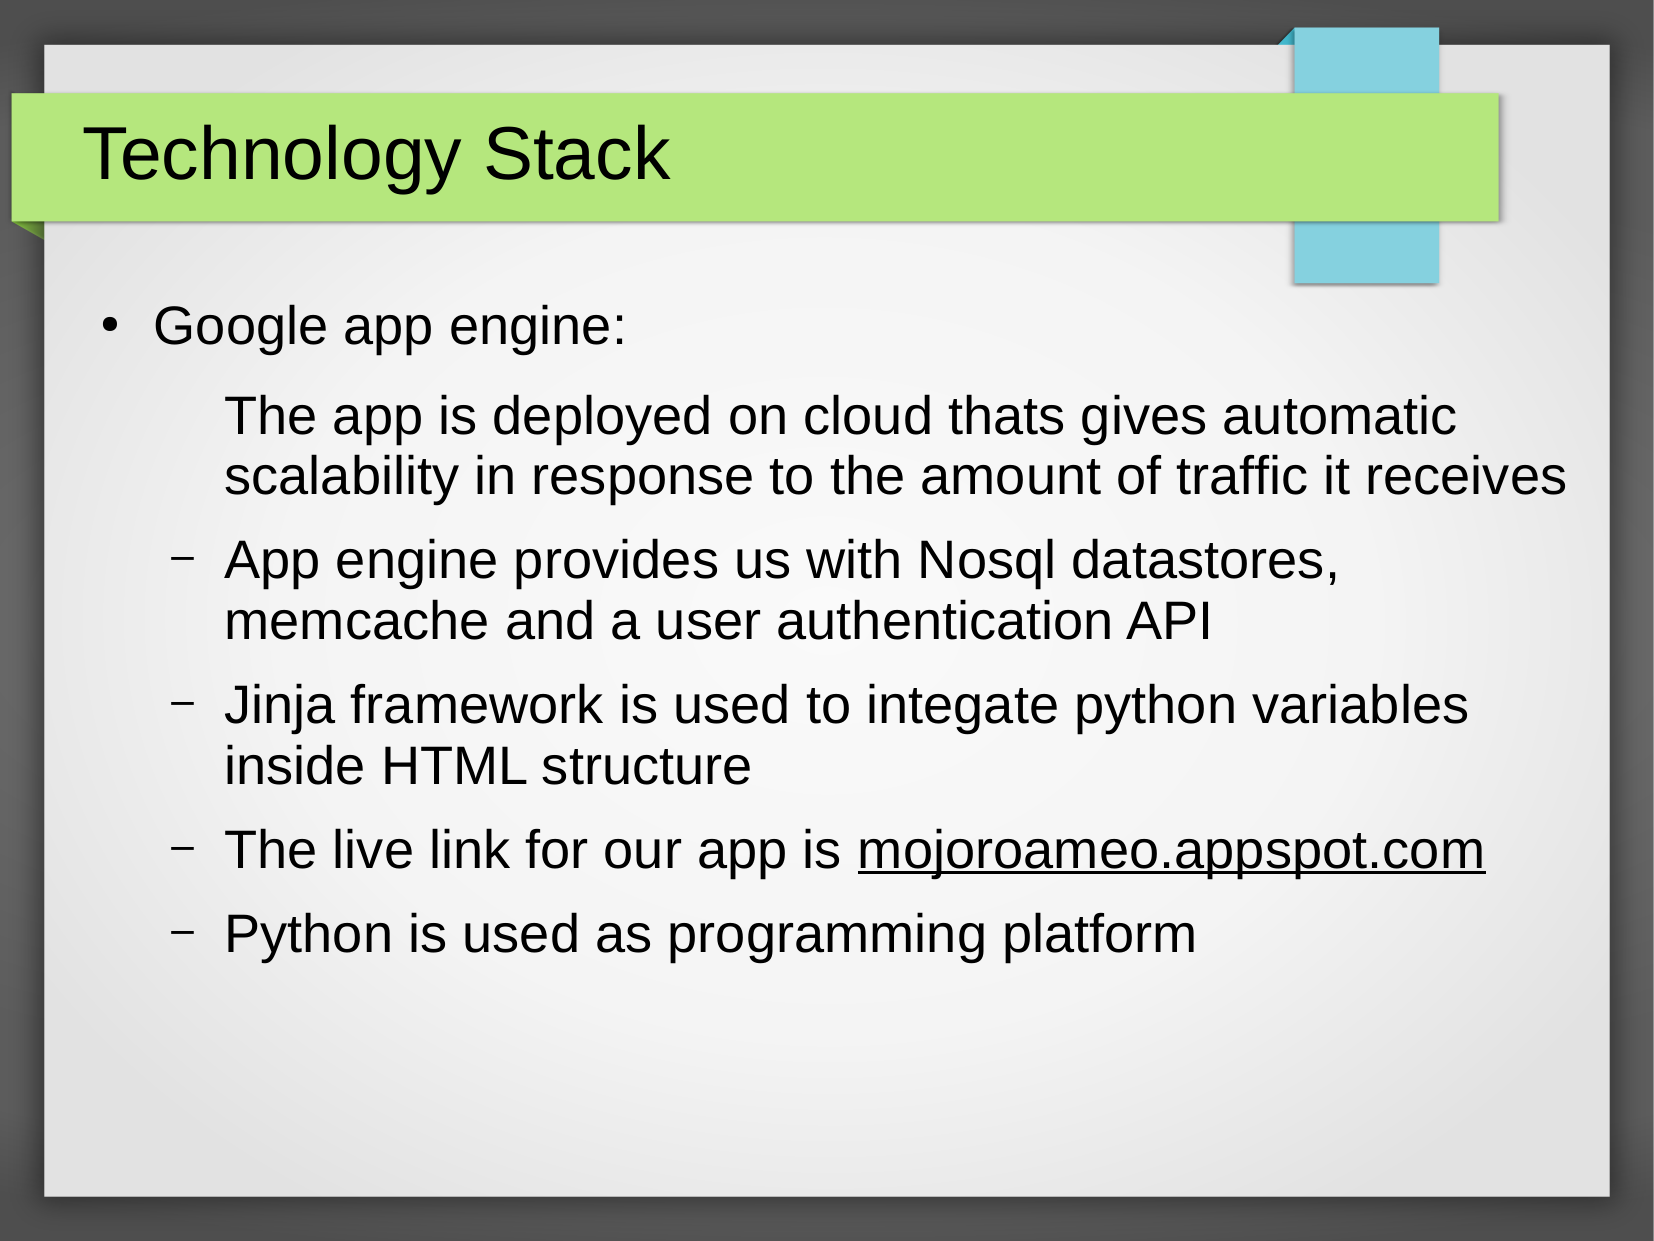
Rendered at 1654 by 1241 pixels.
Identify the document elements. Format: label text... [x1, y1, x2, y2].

title Technology Stack [82, 94, 1264, 213]
picture [0, 0, 1654, 1241]
list Google app engine: The app is deployed on cloud thats gives automatic scalability in response to the amount of traffic it receives App engine provides us with Nosql datastores, memcache and a user authentication API Jinja framework is used to integate python variables inside HTML structure The live link for our app is mojoroameo.appspot.com Python is used as programming platform [82, 295, 1571, 1015]
